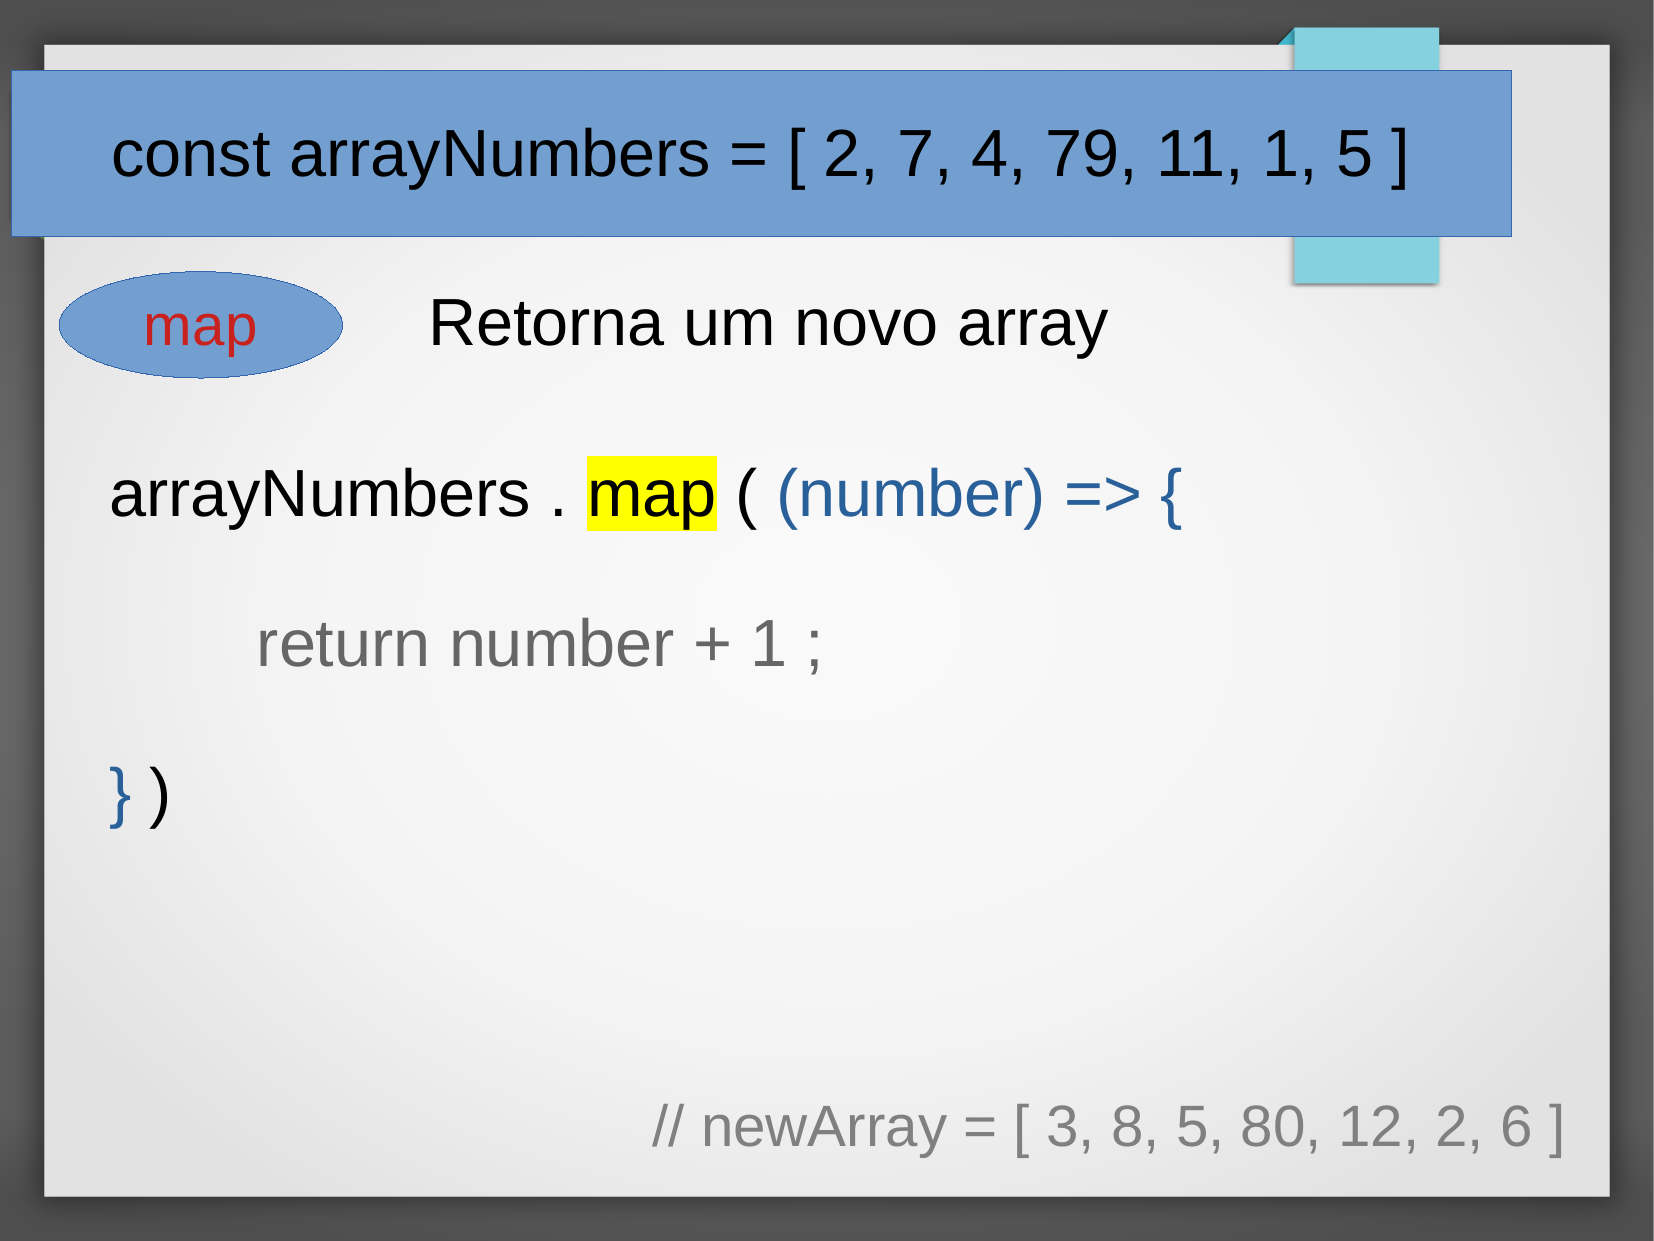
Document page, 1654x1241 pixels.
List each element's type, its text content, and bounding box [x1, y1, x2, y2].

text_box map [59, 271, 343, 379]
text_box // newArray = [ 3, 8, 5, 80, 12, 2, 6 ] [637, 1086, 1582, 1167]
picture [0, 0, 1654, 1241]
text_box Retorna um novo array [413, 277, 1193, 379]
text_box const arrayNumbers = [ 2, 7, 4, 79, 11, 1, 5 ] [11, 70, 1512, 237]
text_box arrayNumbers . map ( (number) => { return number + 1 ; } ) [94, 448, 1312, 838]
